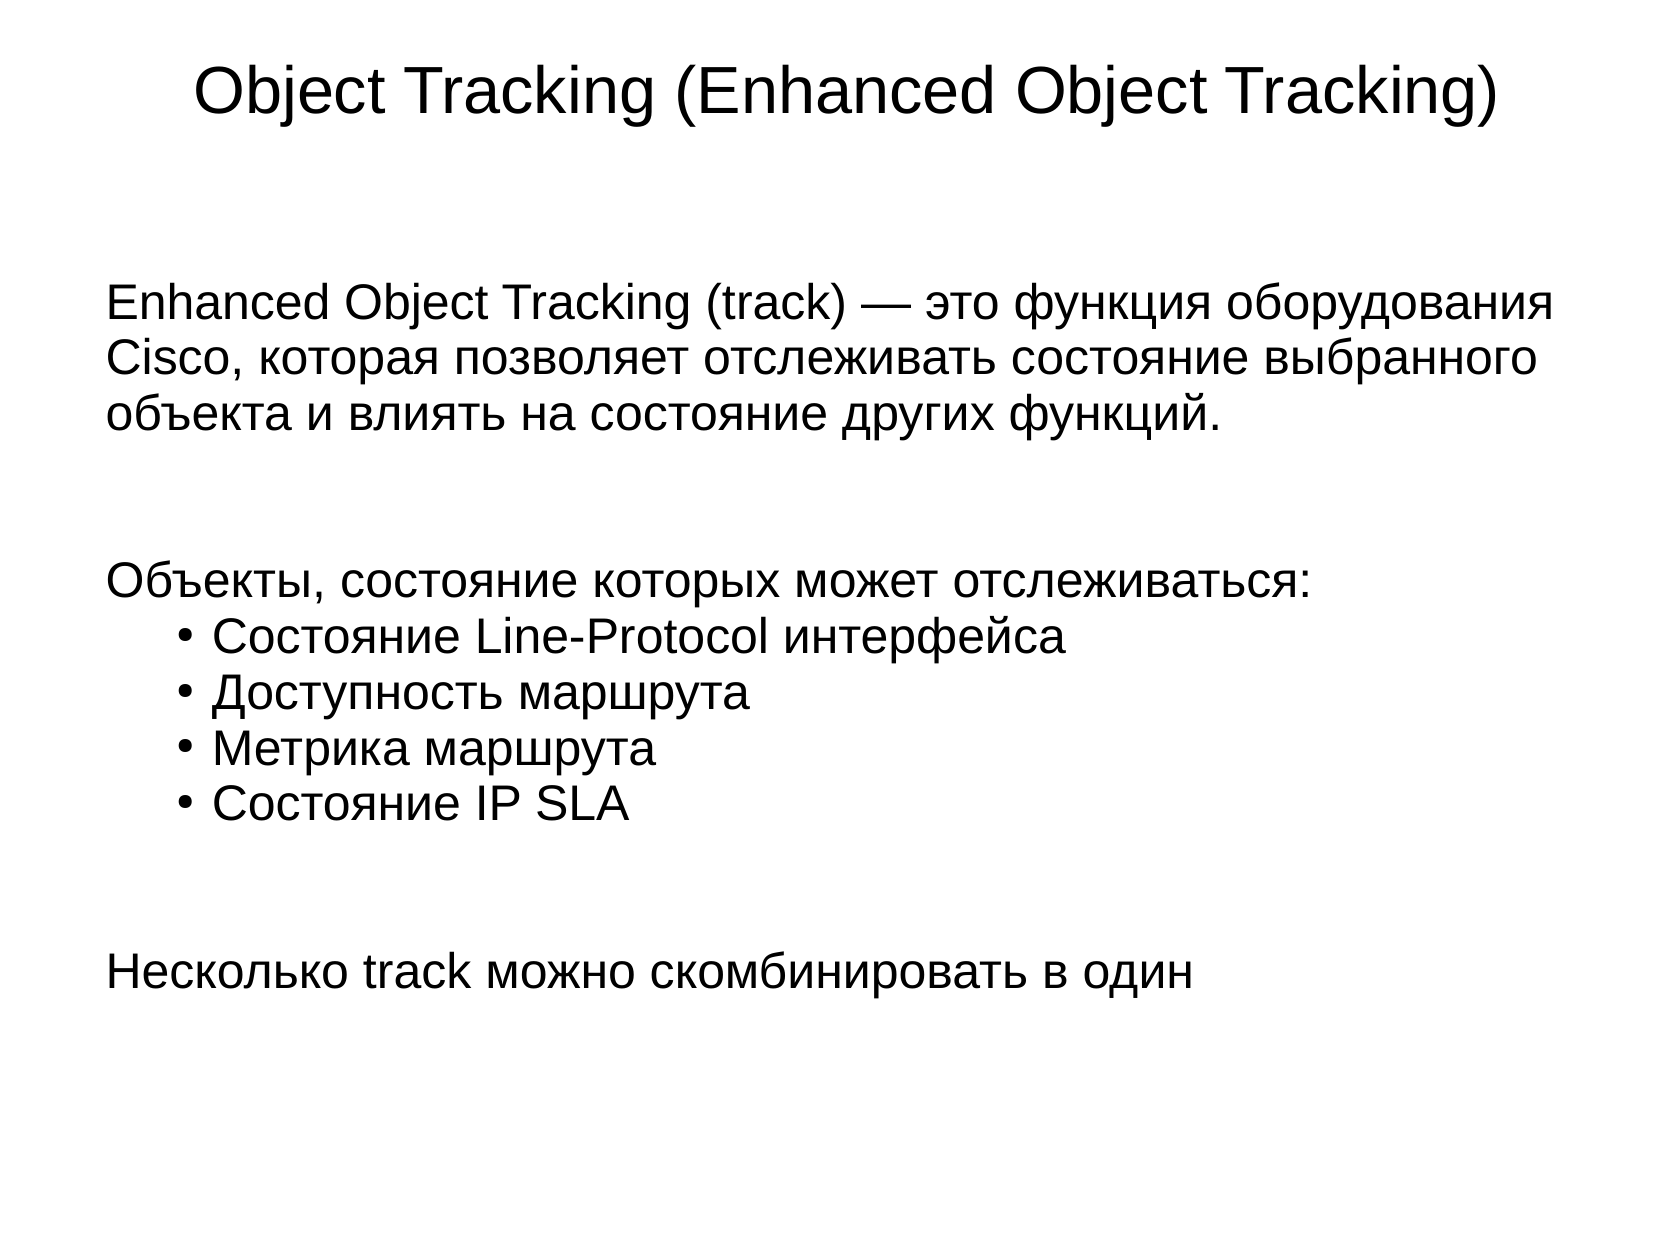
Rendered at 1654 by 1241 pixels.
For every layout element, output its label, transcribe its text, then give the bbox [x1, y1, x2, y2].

title Object Tracking (Enhanced Object Tracking) [82, 48, 1613, 133]
text_box Enhanced Object Tracking (track) — это функция оборудования Cisco, которая позволяет отслеживать состояние выбранного объекта и влиять на состояние других функций. Объекты, состояние которых может отслеживаться: Состояние Line-Protocol интерфейса Доступность маршрута Метрика маршрута Состояние IP SLA Несколько track можно скомбинировать в один [105, 178, 1569, 1095]
